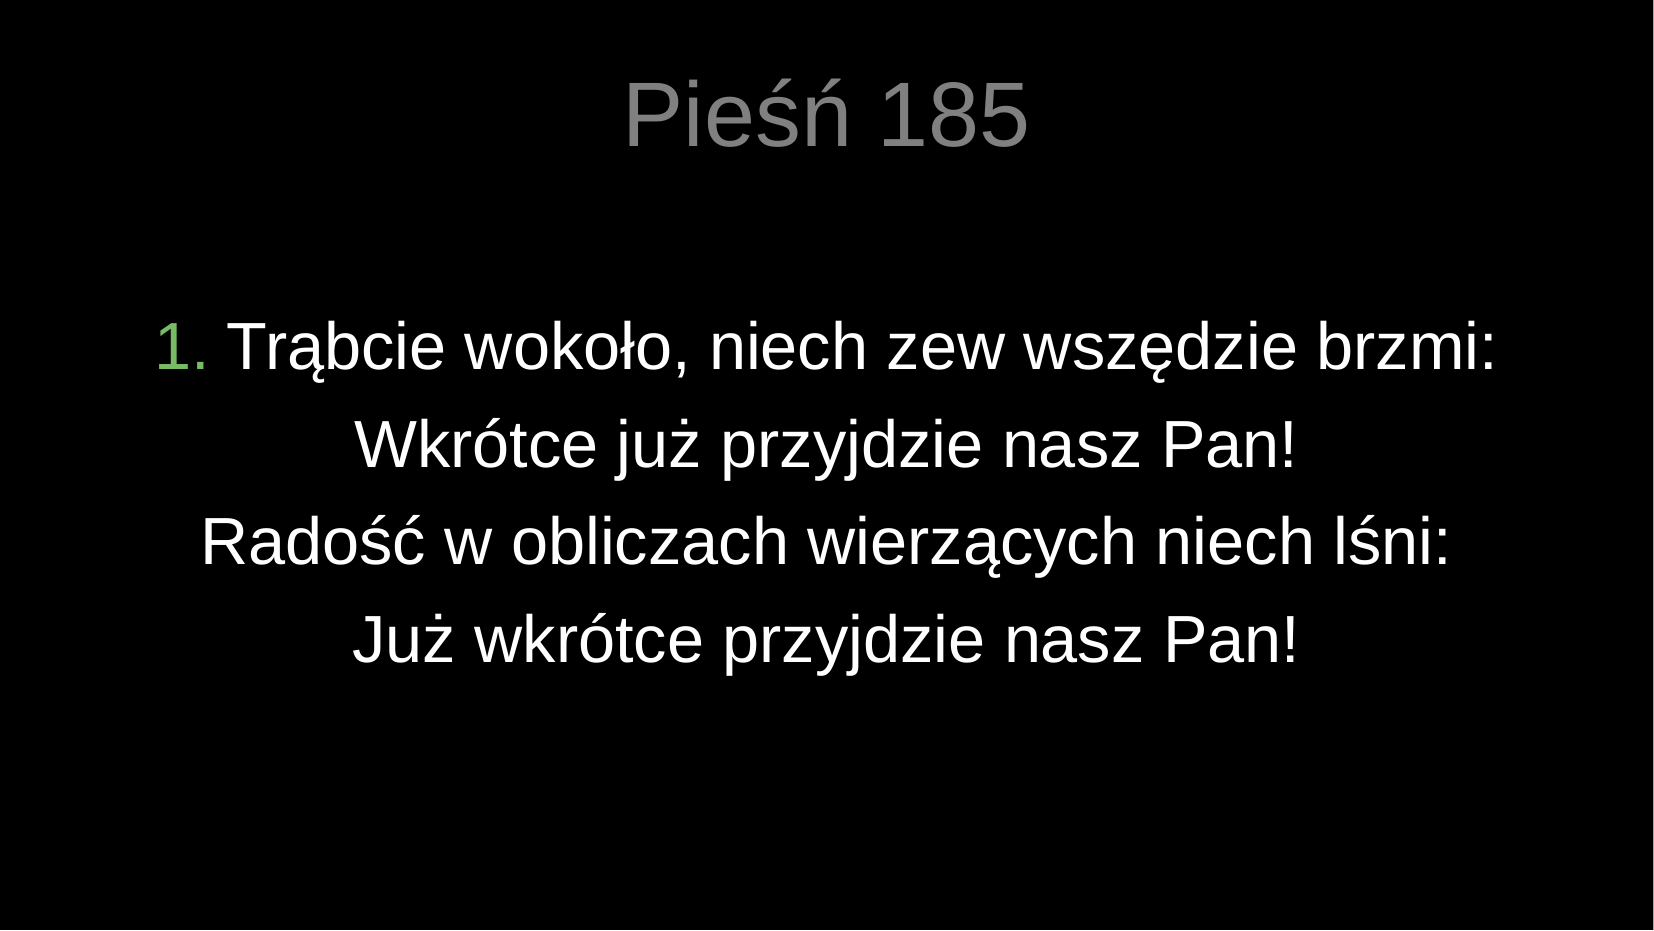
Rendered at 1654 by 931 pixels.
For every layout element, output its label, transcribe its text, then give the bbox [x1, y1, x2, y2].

title Pieśń 185 [82, 37, 1571, 193]
subtitle 1. Trąbcie wokoło, niech zew wszędzie brzmi: Wkrótce już przyjdzie nasz Pan! Radość w obliczach wierzących niech lśni: Już wkrótce przyjdzie nasz Pan! [82, 217, 1571, 757]
